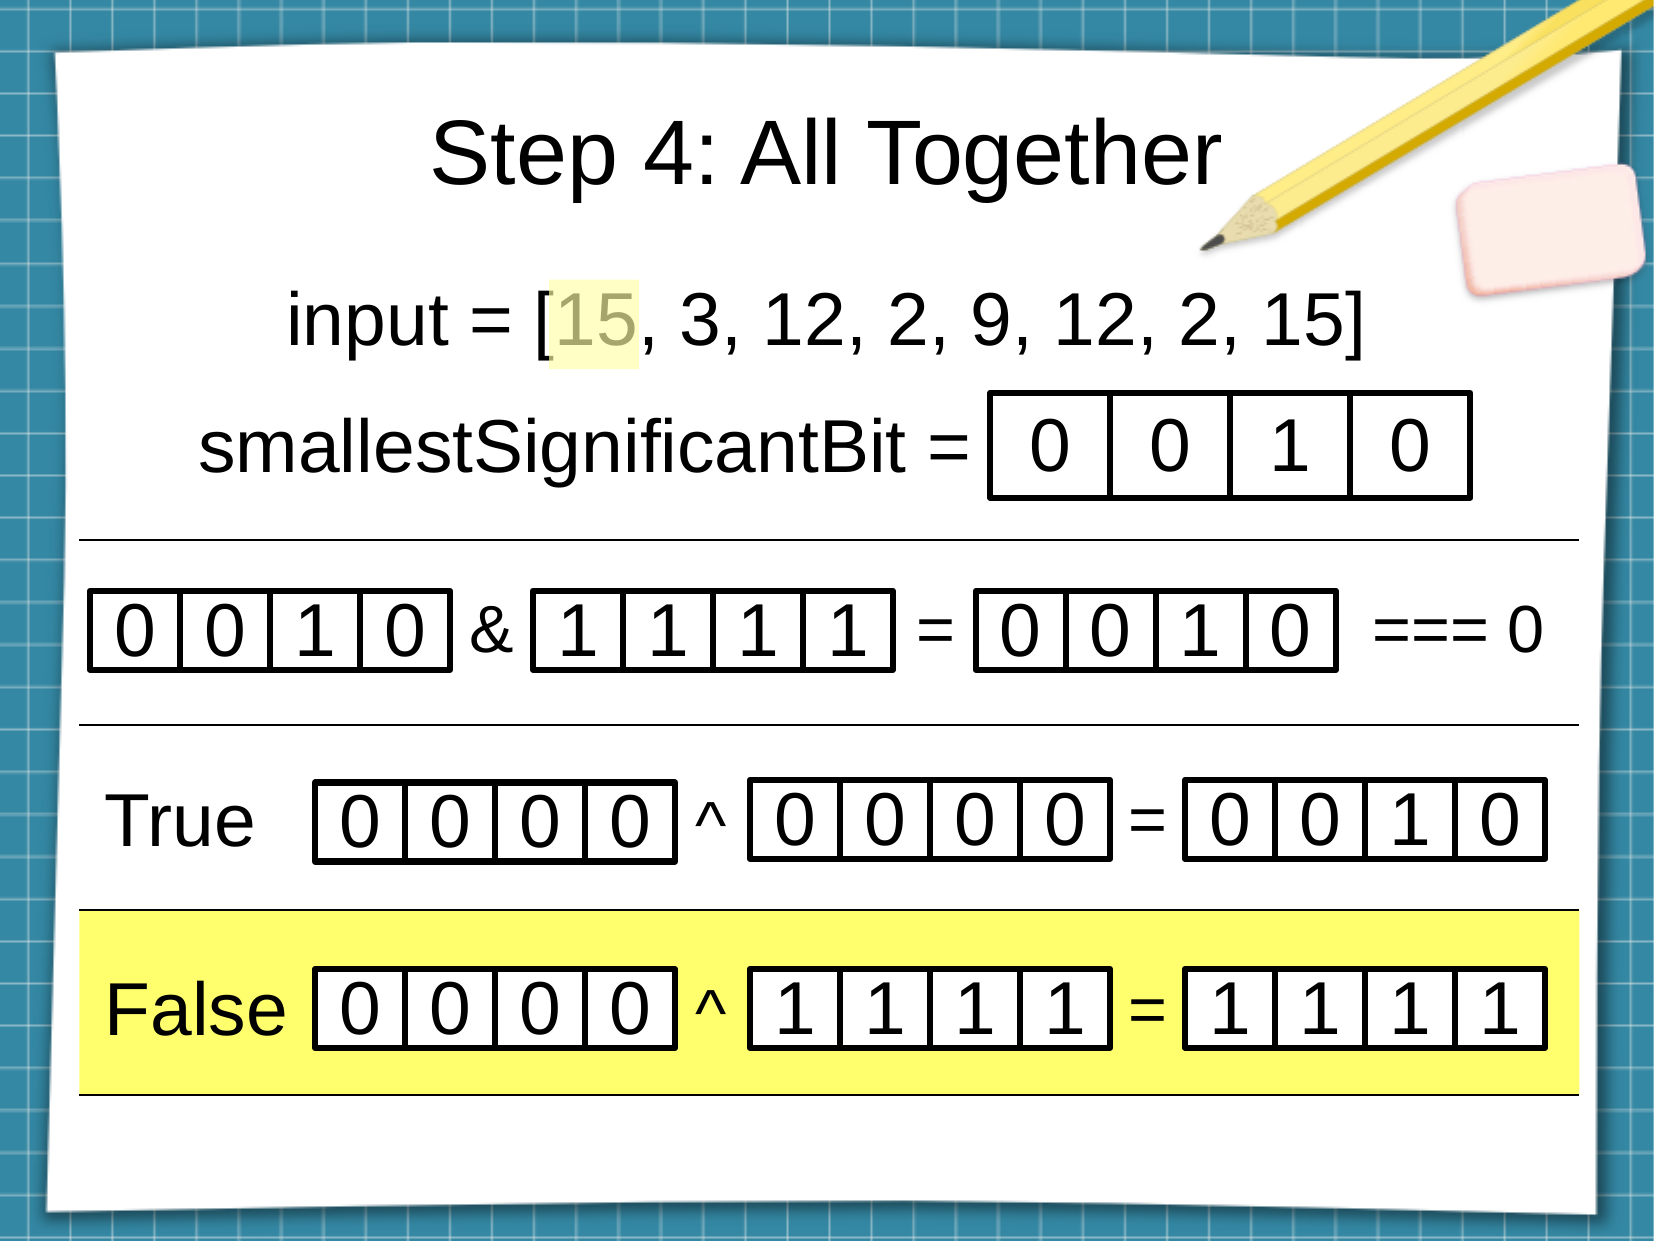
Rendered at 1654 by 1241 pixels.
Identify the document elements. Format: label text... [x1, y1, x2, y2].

text_box 0 [1021, 780, 1111, 859]
text_box 0 [405, 969, 495, 1048]
text_box 0 [90, 590, 180, 670]
text_box = [901, 585, 971, 675]
text_box 0 [1456, 780, 1546, 859]
text_box 0 [1185, 780, 1275, 859]
text_box False [90, 960, 304, 1059]
text_box 1 [622, 590, 712, 670]
text_box 0 [315, 969, 405, 1048]
text_box 0 [315, 782, 405, 862]
text_box 0 [495, 969, 586, 1048]
text_box 1 [803, 590, 893, 670]
text_box === 0 [1357, 585, 1561, 675]
text_box 0 [750, 780, 840, 859]
text_box 1 [750, 968, 840, 1048]
text_box 0 [180, 590, 270, 670]
text_box = [1113, 775, 1183, 865]
text_box ^ [680, 780, 742, 870]
picture [0, 0, 1654, 1241]
text_box [79, 909, 1580, 1095]
text_box 0 [586, 969, 676, 1048]
text_box 0 [405, 782, 495, 862]
text_box 1 [1231, 392, 1351, 498]
text_box 1 [840, 968, 930, 1048]
text_box input = [15, 3, 12, 2, 9, 12, 2, 15] [271, 270, 1383, 370]
text_box 0 [1110, 392, 1231, 498]
text_box 0 [495, 782, 586, 862]
text_box 1 [1365, 780, 1456, 859]
text_box 0 [930, 780, 1021, 859]
text_box 1 [270, 590, 361, 670]
text_box 0 [990, 392, 1110, 498]
text_box 1 [532, 590, 622, 670]
text_box 1 [1155, 590, 1246, 670]
text_box 1 [712, 590, 803, 670]
text_box 1 [930, 968, 1021, 1048]
text_box 0 [840, 780, 930, 859]
text_box 0 [1246, 590, 1336, 670]
text_box 0 [586, 782, 676, 862]
text_box 0 [975, 590, 1065, 670]
text_box 0 [1275, 780, 1365, 859]
text_box 1 [1275, 968, 1365, 1048]
text_box 1 [1185, 968, 1275, 1048]
text_box 0 [1065, 590, 1155, 670]
text_box 1 [1365, 968, 1456, 1048]
text_box 0 [1351, 392, 1471, 498]
text_box 1 [1456, 968, 1546, 1048]
text_box smallestSignificantBit = [183, 397, 1008, 496]
text_box [549, 279, 640, 370]
text_box 0 [361, 590, 451, 670]
text_box ^ [680, 969, 742, 1059]
title Step 4: All Together [82, 49, 1571, 257]
text_box & [454, 585, 529, 675]
text_box 1 [1021, 968, 1111, 1048]
text_box = [1113, 964, 1183, 1054]
text_box True [90, 771, 272, 871]
